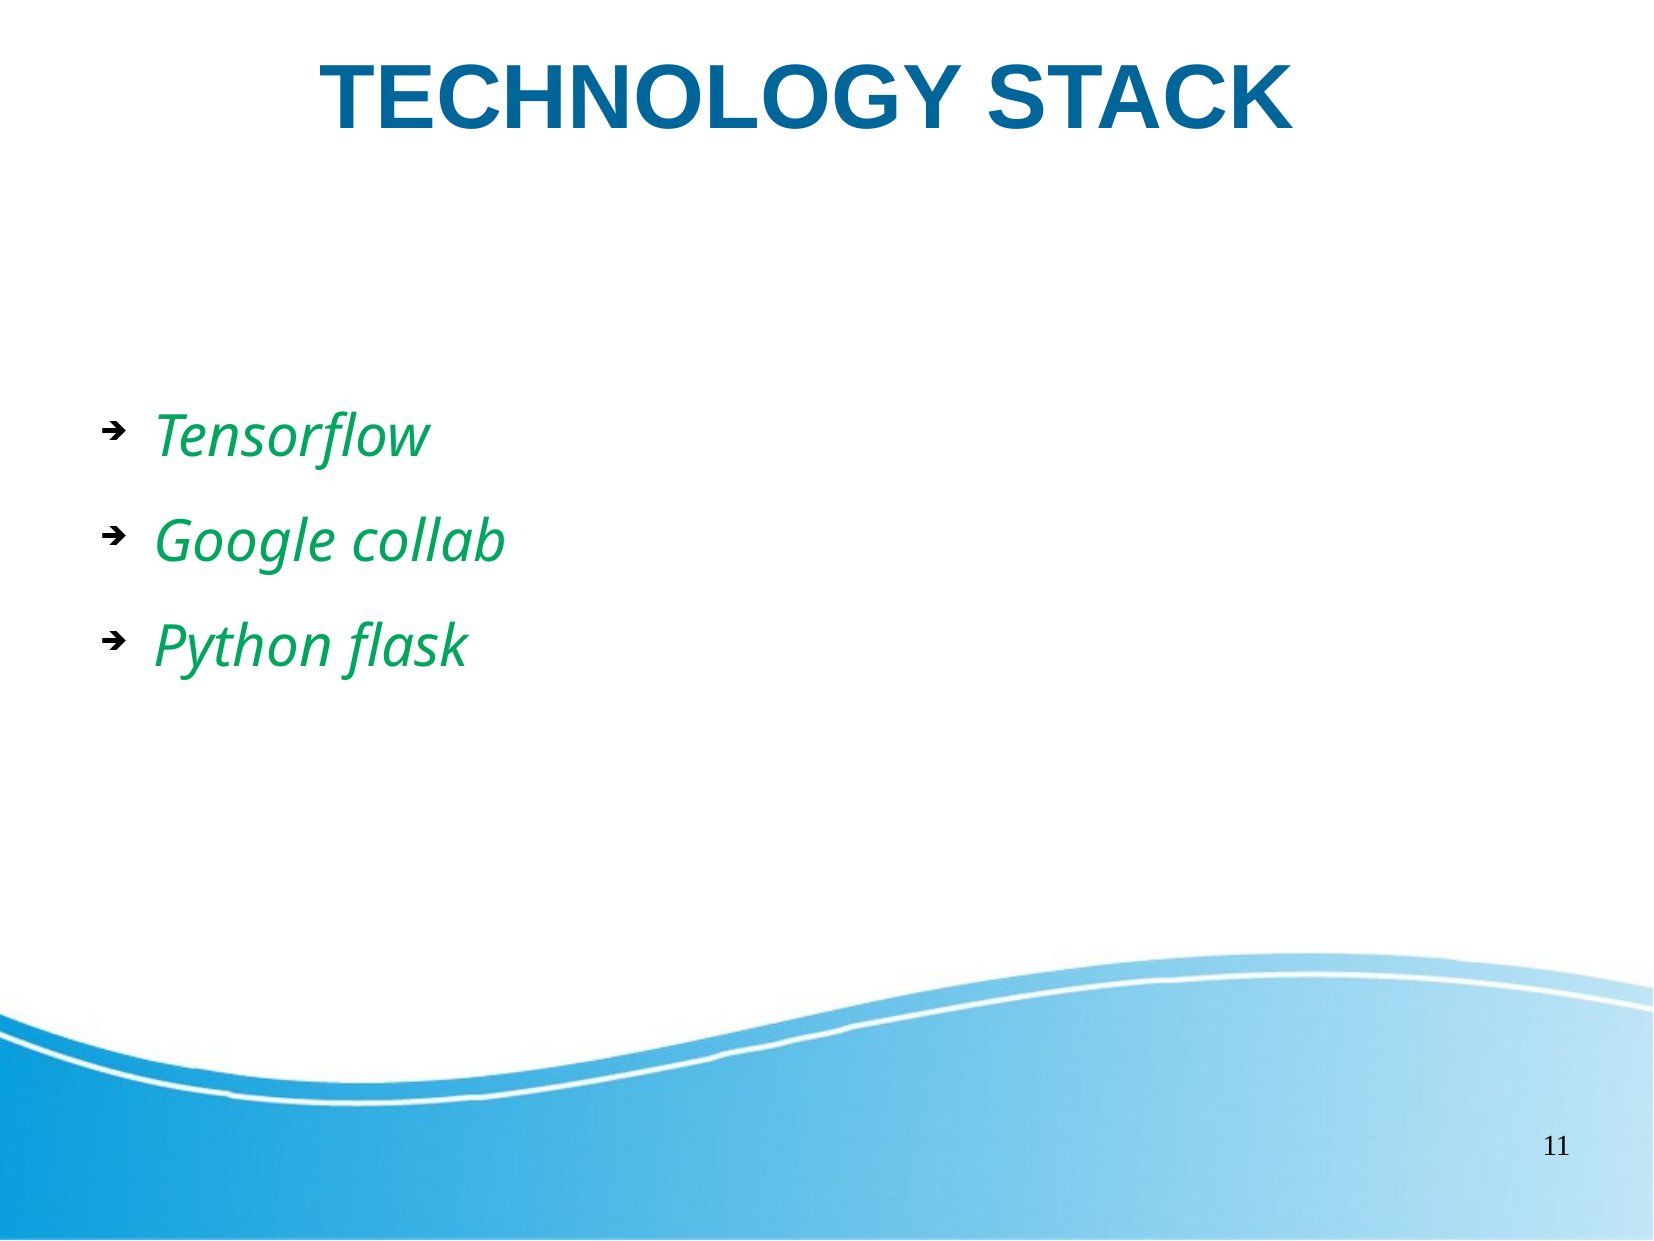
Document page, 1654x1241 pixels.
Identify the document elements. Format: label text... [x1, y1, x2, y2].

picture [0, 952, 1654, 1240]
list Tensorflow Google collab Python flask [82, 289, 1571, 1010]
title TECHNOLOGY STACK [0, 0, 1489, 201]
